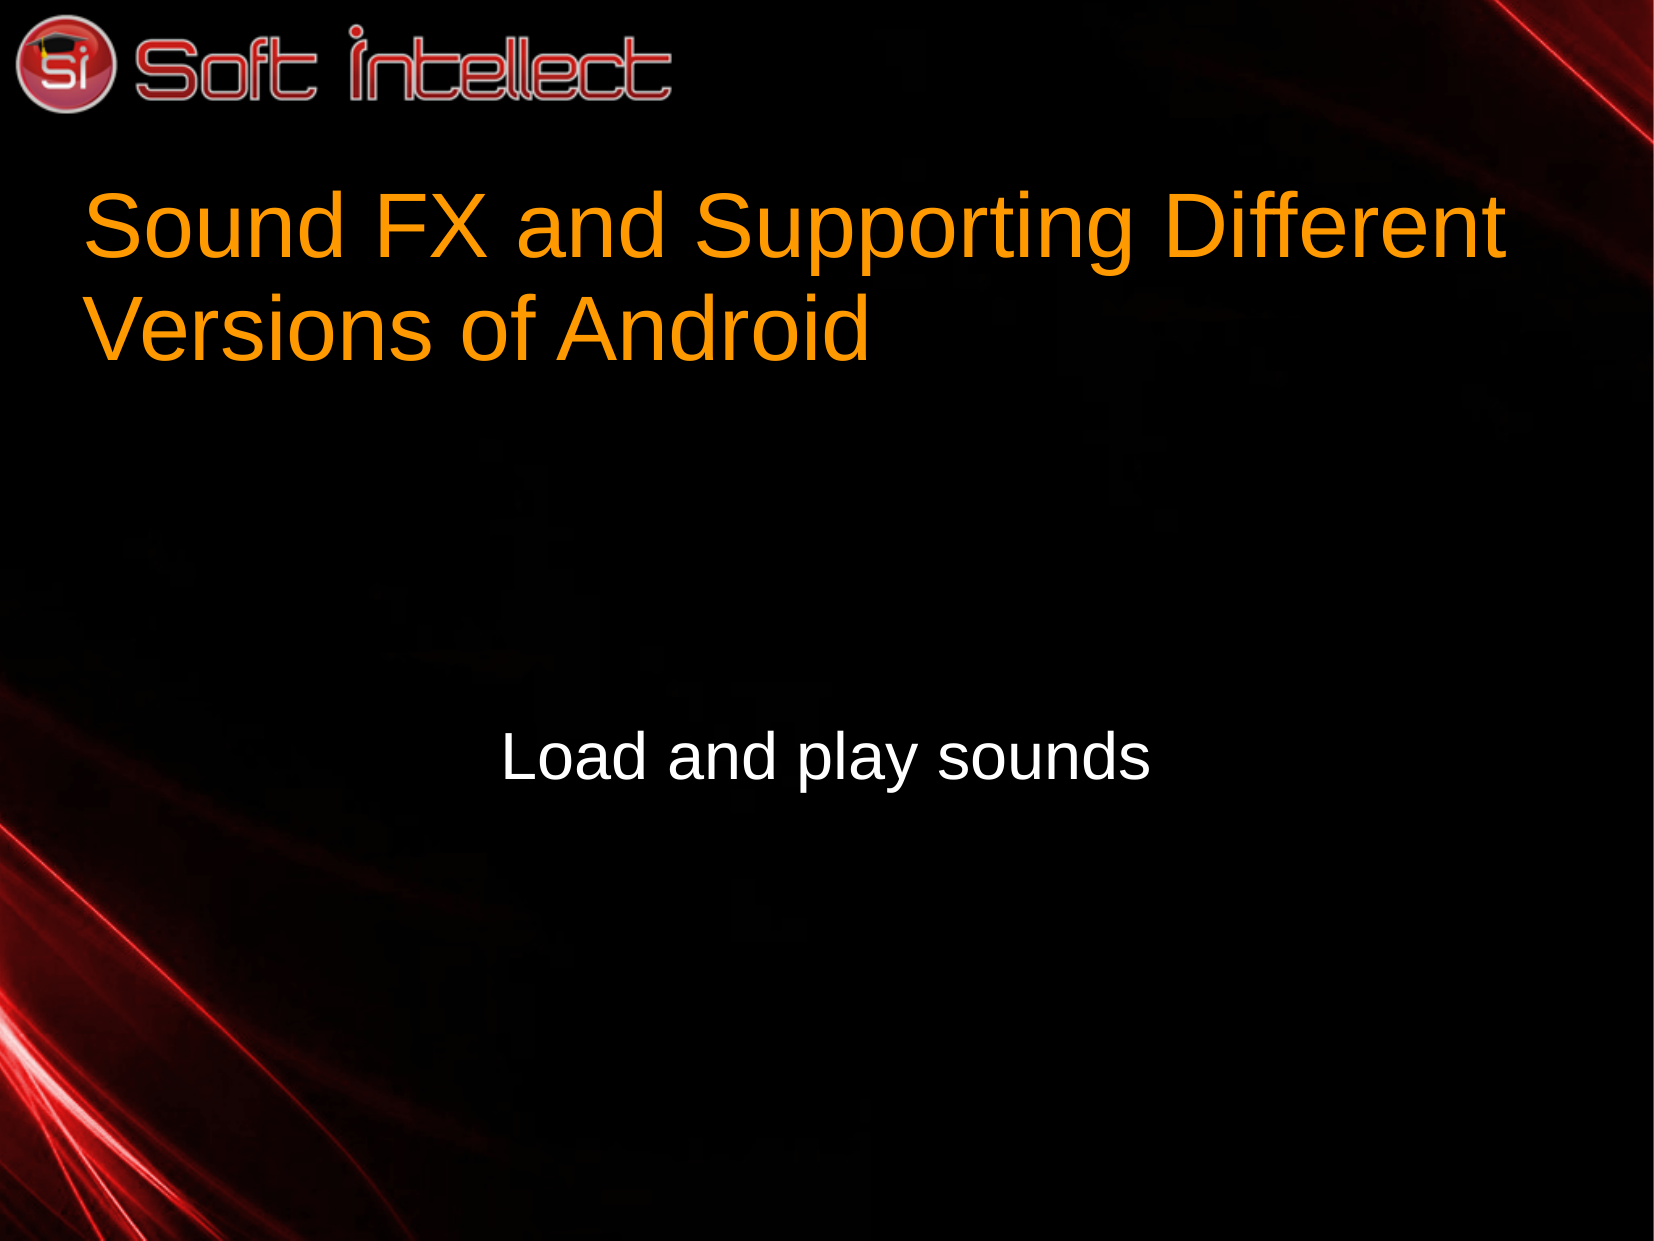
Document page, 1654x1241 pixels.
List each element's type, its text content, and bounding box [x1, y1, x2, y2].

title Sound FX and Supporting Different Versions of Android [82, 173, 1571, 381]
picture [0, 0, 1654, 1241]
subtitle Load and play sounds [82, 396, 1571, 1116]
